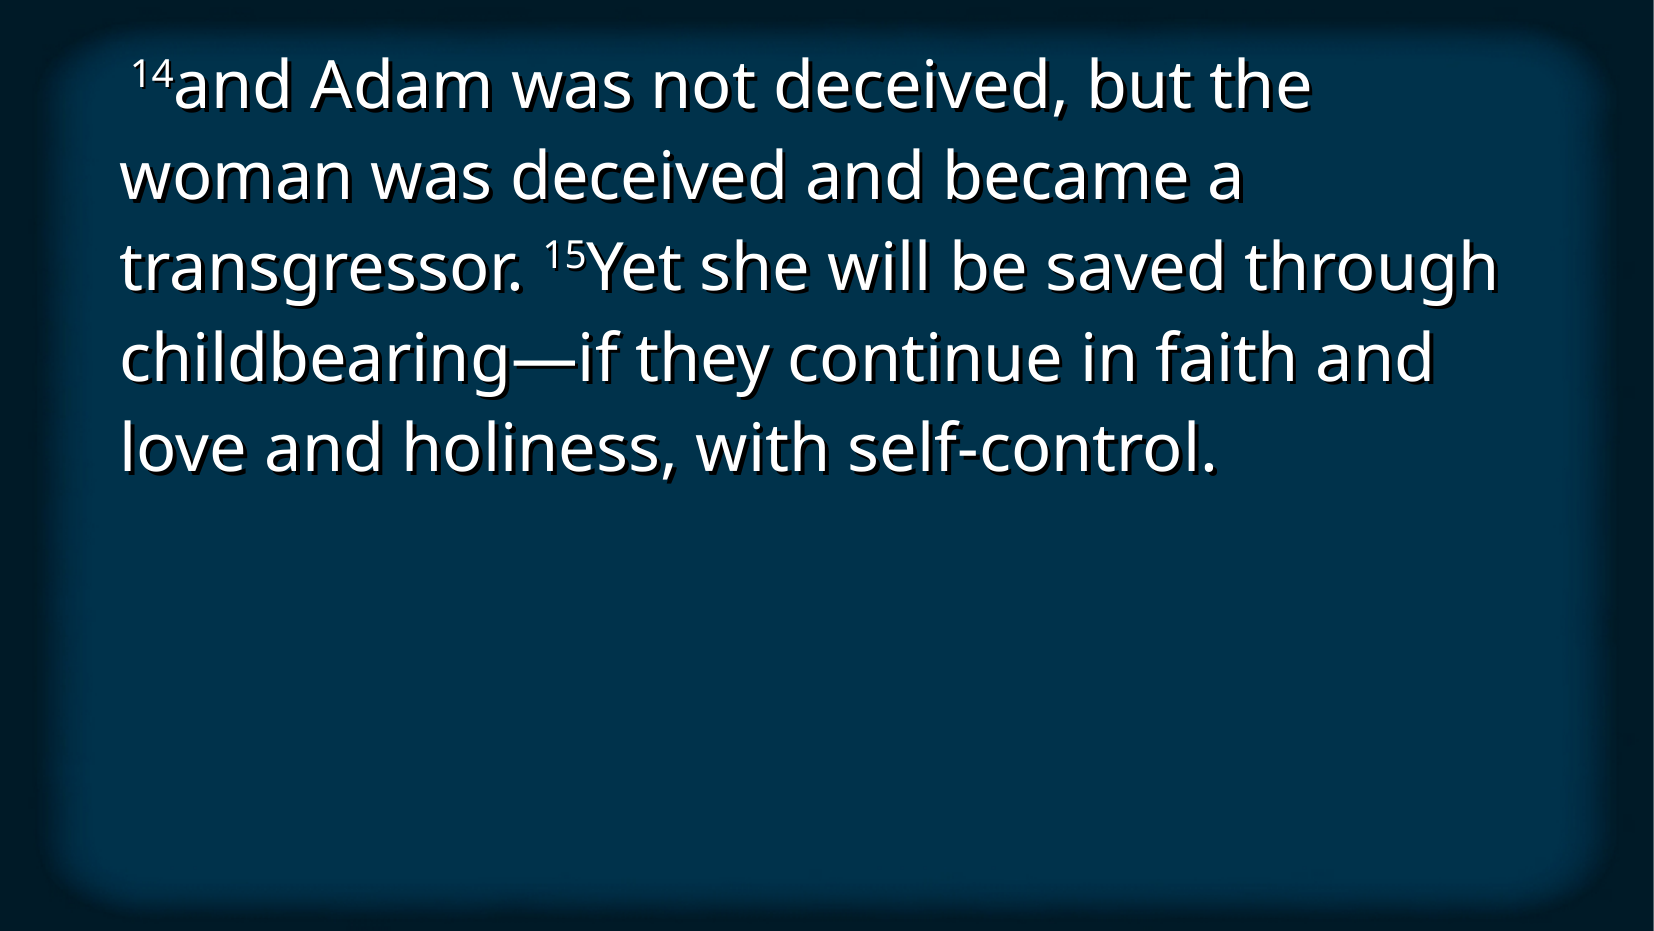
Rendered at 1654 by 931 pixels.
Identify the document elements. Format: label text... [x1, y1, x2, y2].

text_box 14and Adam was not deceived, but the woman was deceived and became a transgressor. 15Yet she will be saved through childbearing—if they continue in faith and love and holiness, with self-control. [105, 30, 1546, 489]
picture [0, 0, 1654, 931]
